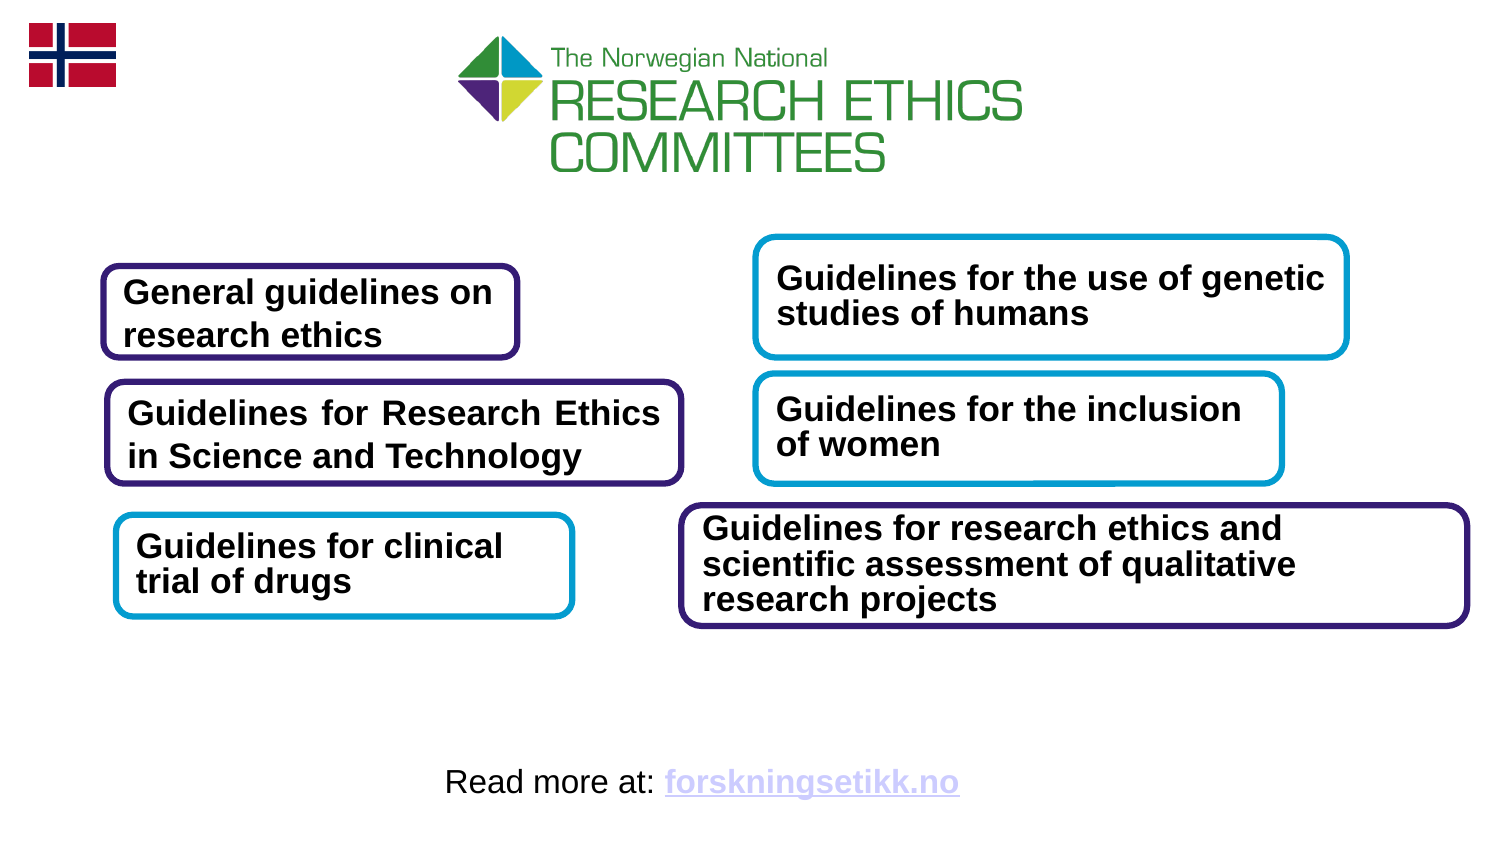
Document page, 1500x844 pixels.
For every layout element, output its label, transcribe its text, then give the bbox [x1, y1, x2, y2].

text_box General guidelines on research ethics [103, 266, 518, 358]
text_box Guidelines for Research Ethics in Science and Technology [107, 381, 682, 484]
text_box Guidelines for the use of genetic studies of humans [755, 236, 1347, 358]
text_box Read more at: forskningsetikk.no [429, 738, 1004, 815]
picture [29, 23, 116, 88]
picture [458, 36, 1022, 172]
text_box Guidelines for the inclusion of women [755, 373, 1282, 484]
text_box Guidelines for clinical trial of drugs [115, 514, 573, 617]
text_box Guidelines for research ethics and scientific assessment of qualitative research projects [681, 505, 1468, 626]
